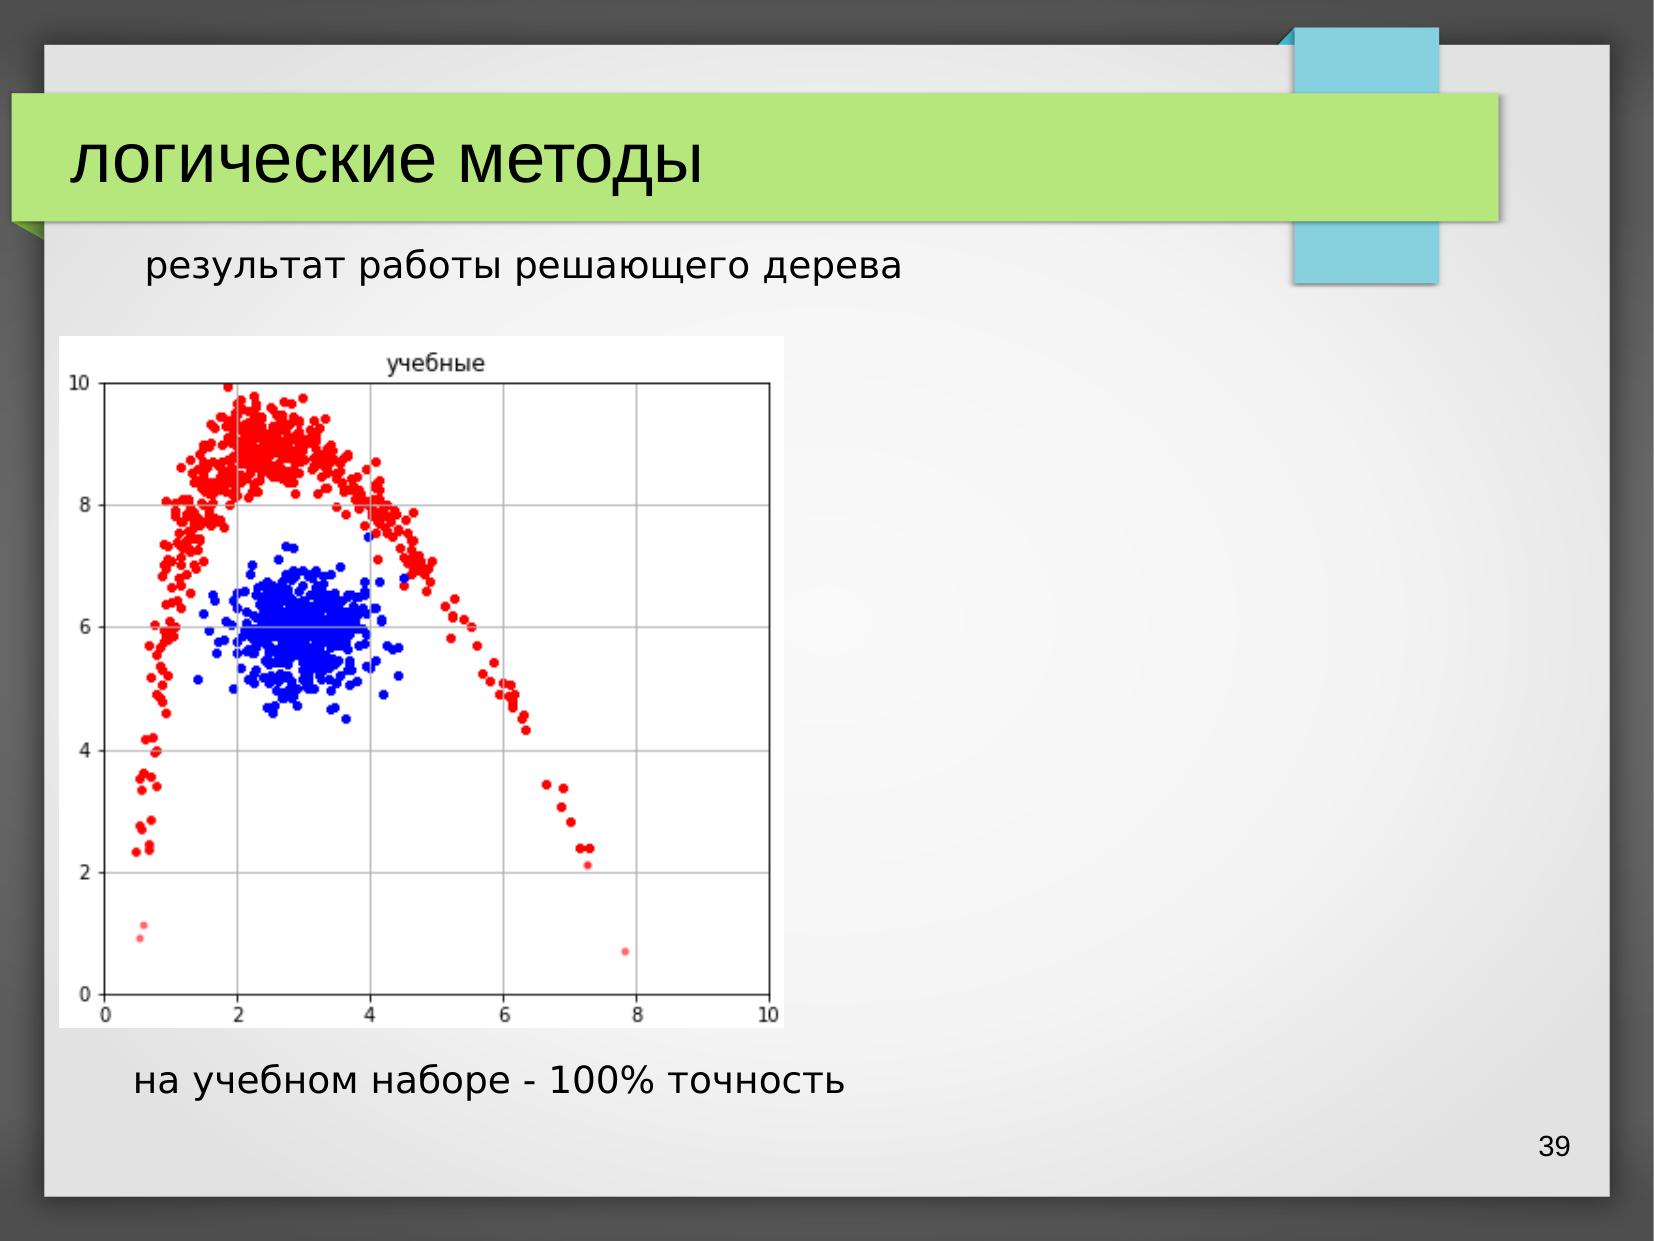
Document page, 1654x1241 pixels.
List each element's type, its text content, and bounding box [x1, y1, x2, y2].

text_box на учебном наборе - 100% точность [118, 1051, 886, 1110]
text_box результат работы решающего дерева [129, 236, 1123, 295]
picture [0, 0, 1654, 1241]
title логические методы [70, 118, 1205, 199]
